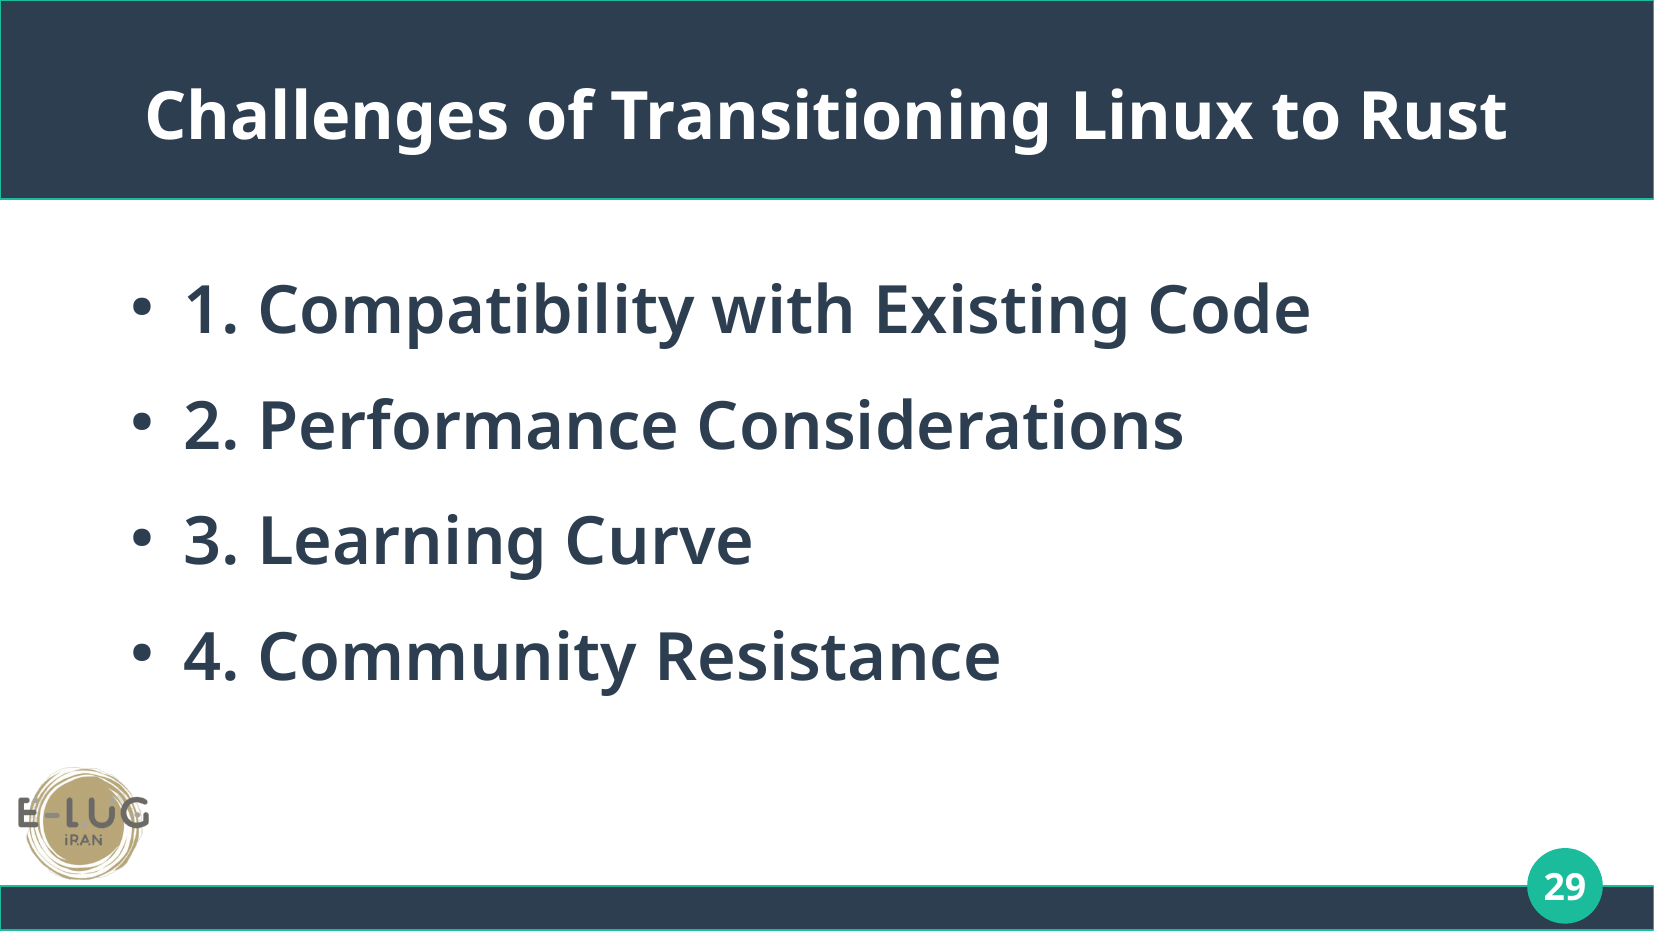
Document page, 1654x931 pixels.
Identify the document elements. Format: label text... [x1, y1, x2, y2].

title Challenges of Transitioning Linux to Rust [59, 31, 1595, 150]
picture [0, 749, 168, 901]
list 1. Compatibility with Existing Code 2. Performance Considerations 3. Learning Curve 4. Community Resistance [112, 262, 1648, 883]
